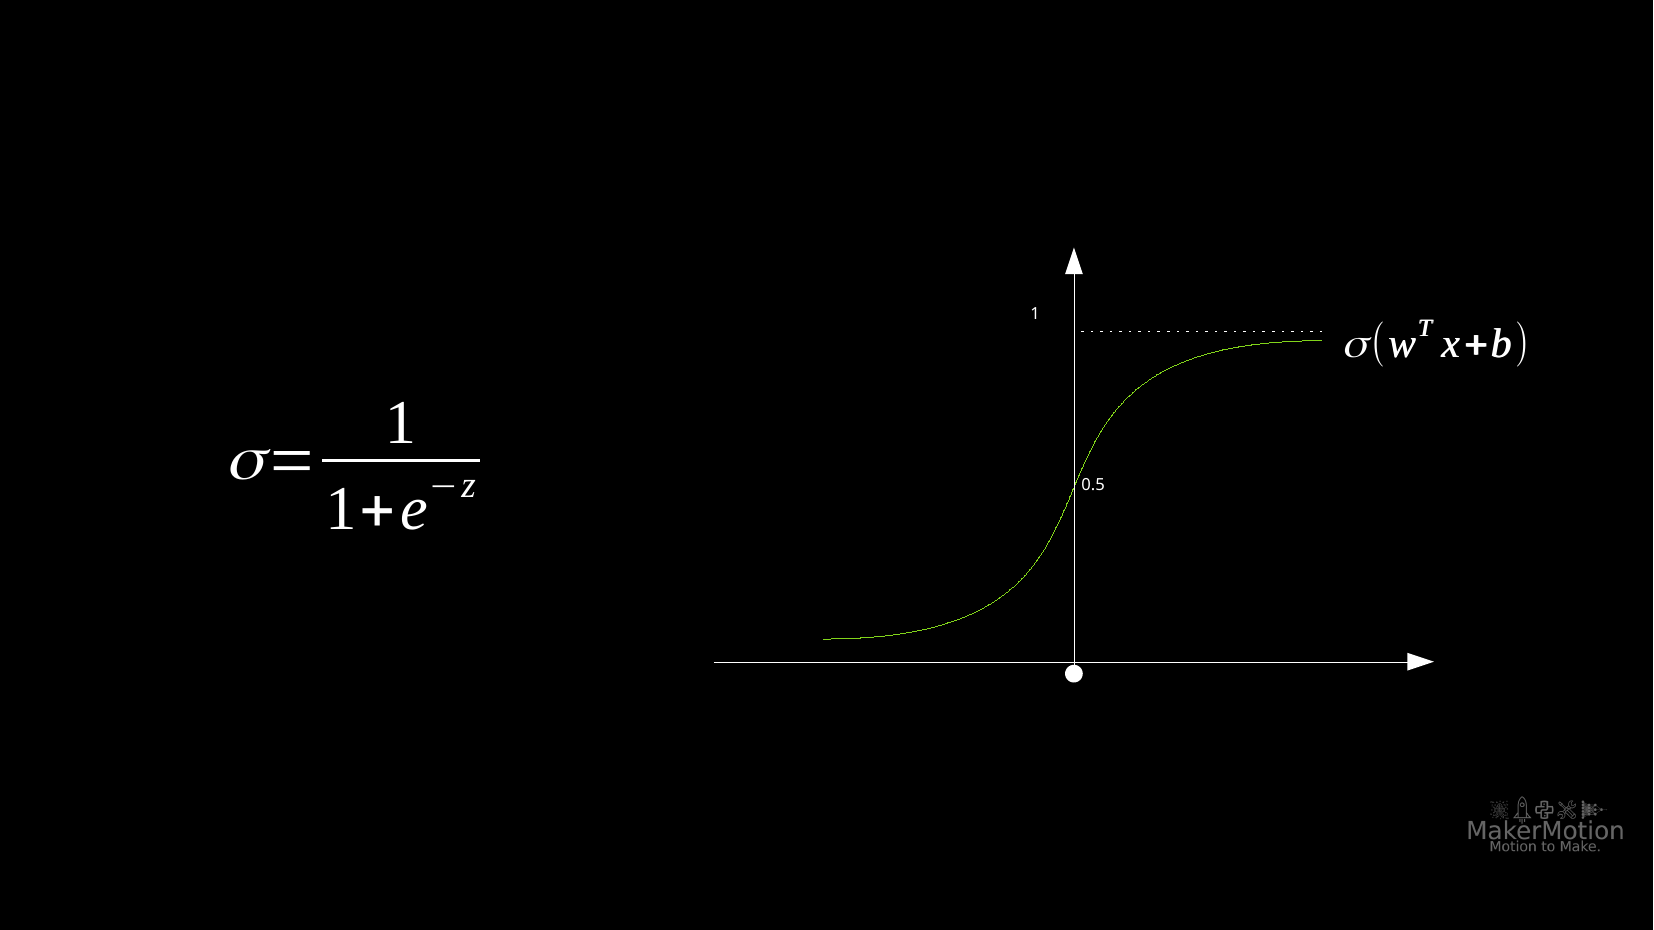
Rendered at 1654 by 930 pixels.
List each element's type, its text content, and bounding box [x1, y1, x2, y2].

text_box 1 [1015, 293, 1086, 365]
picture [1440, 719, 1651, 930]
text_box 0.5 [1066, 465, 1164, 536]
chart [219, 387, 489, 544]
chart [1335, 315, 1536, 370]
